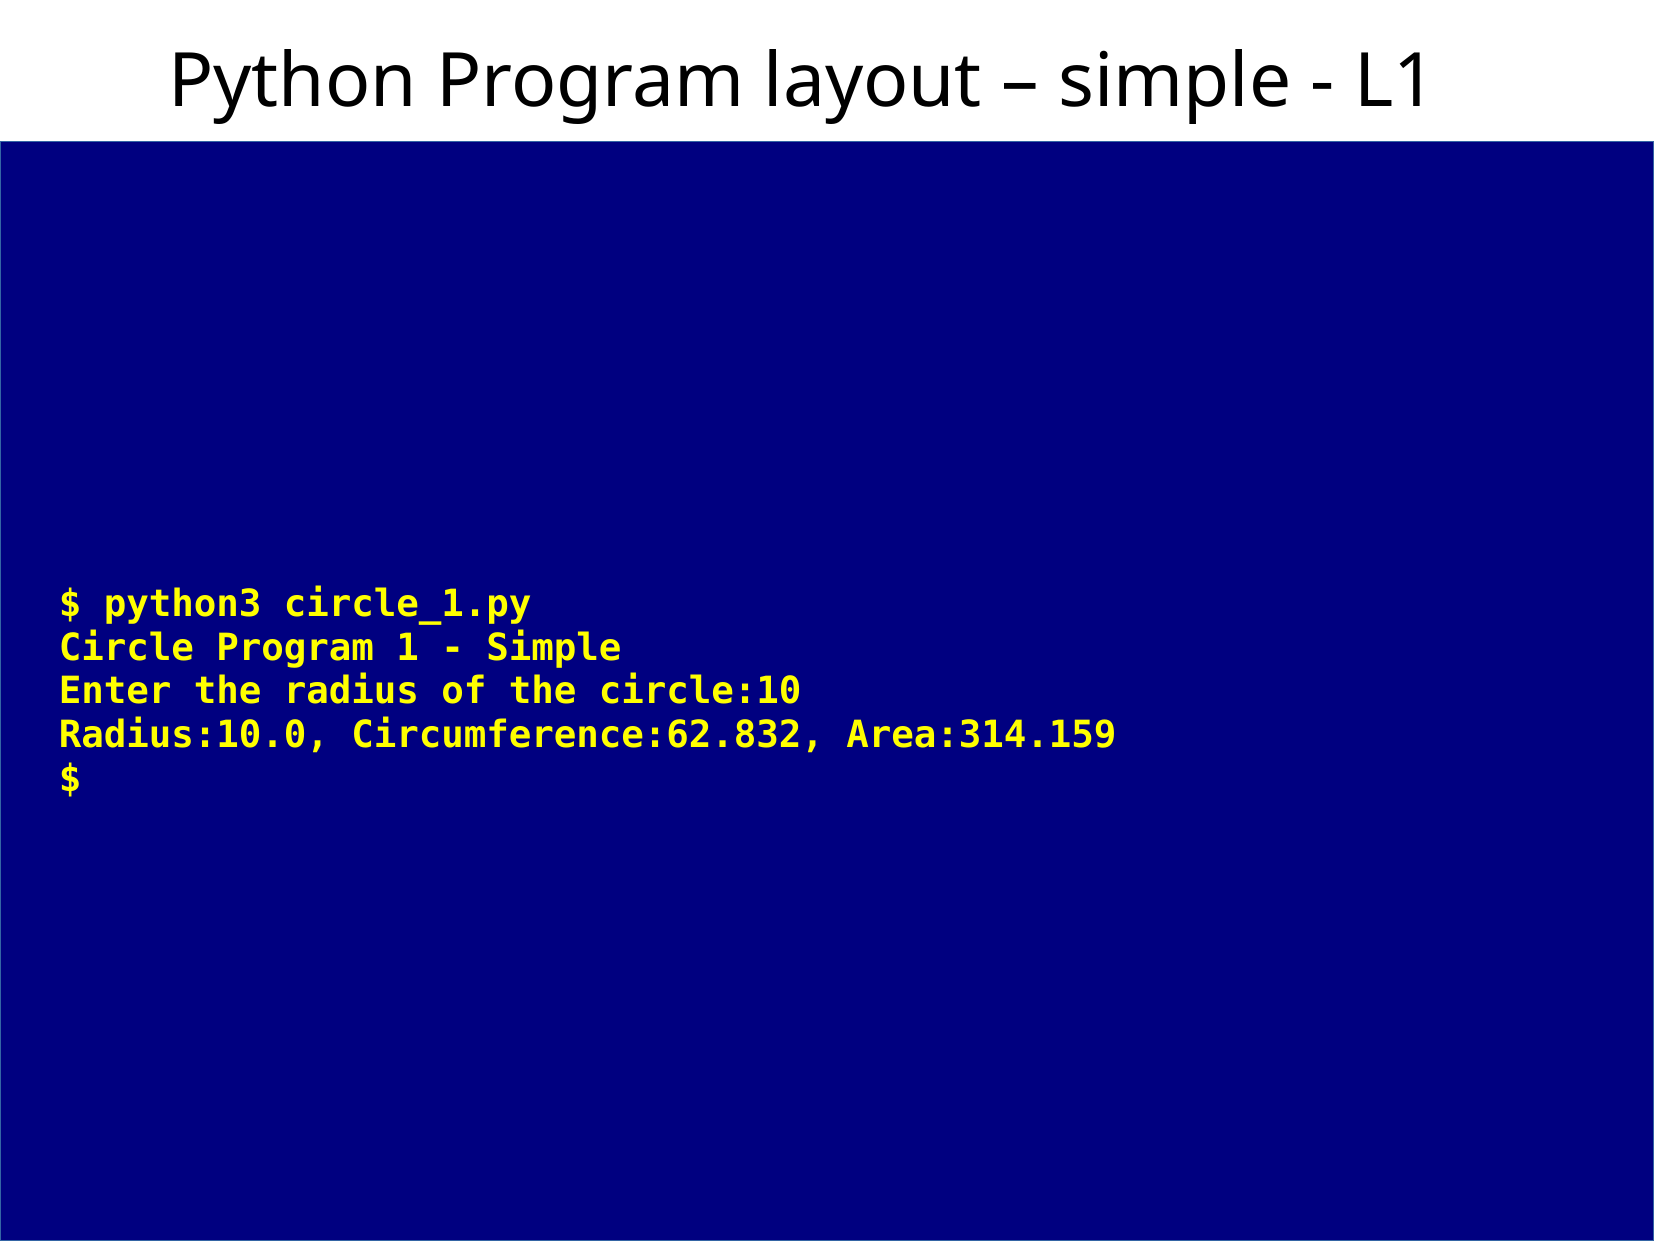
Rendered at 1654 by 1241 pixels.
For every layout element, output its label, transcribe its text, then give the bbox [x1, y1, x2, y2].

text_box $ python3 circle_1.py Circle Program 1 - Simple Enter the radius of the circle:10 Radius:10.0, Circumference:62.832, Area:314.159 $ [0, 141, 1654, 1241]
title Python Program layout – simple - L1 [59, 36, 1548, 119]
